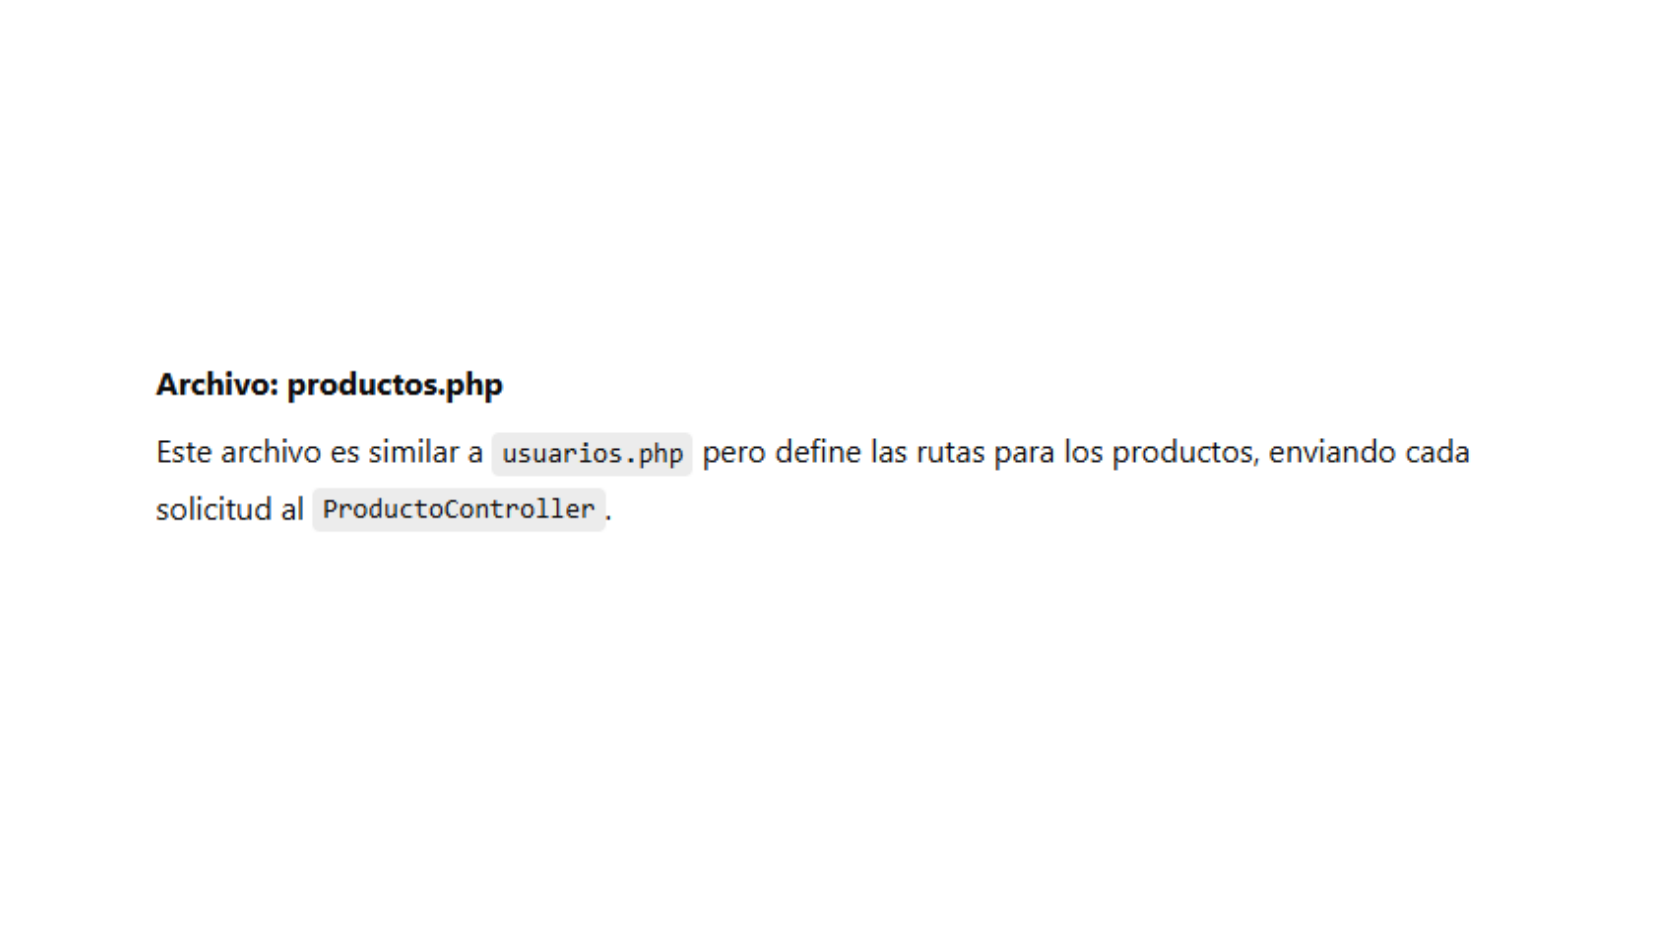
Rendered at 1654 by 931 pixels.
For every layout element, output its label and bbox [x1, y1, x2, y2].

picture [114, 324, 1595, 556]
